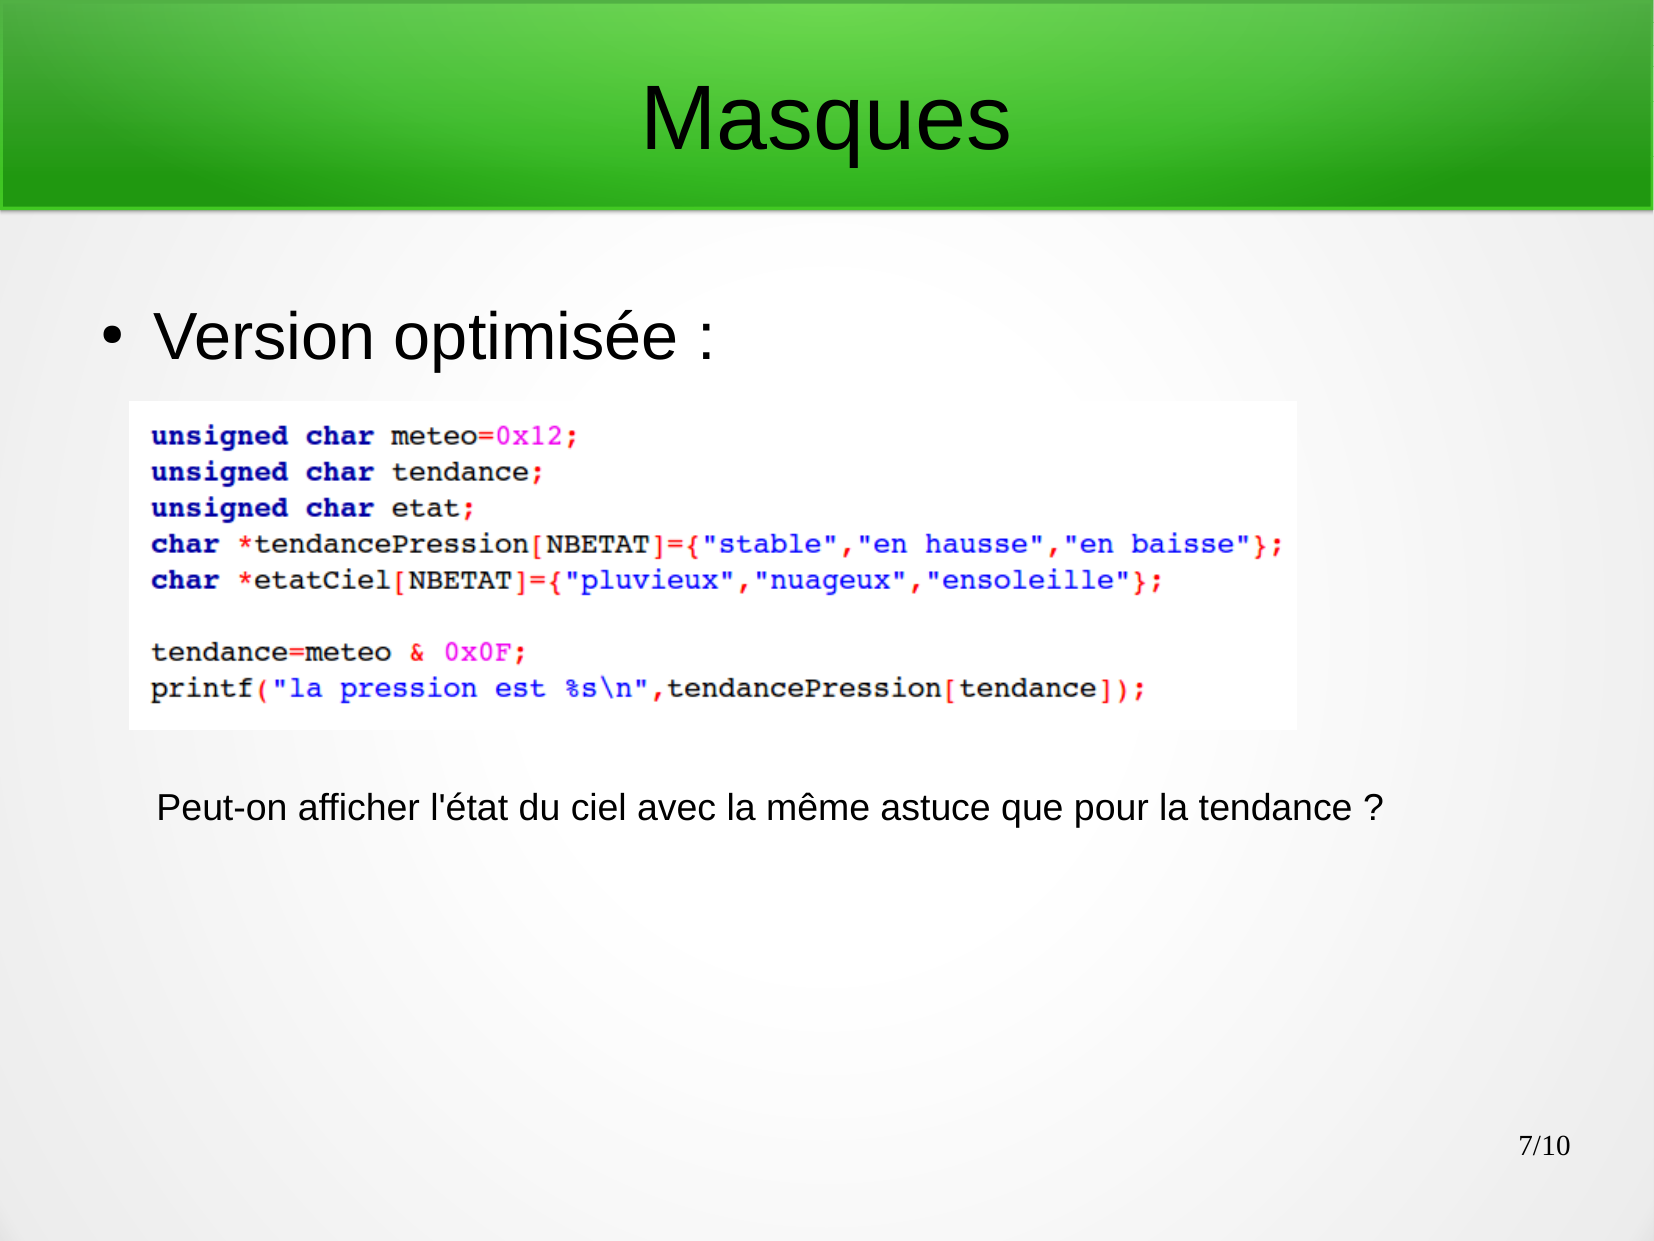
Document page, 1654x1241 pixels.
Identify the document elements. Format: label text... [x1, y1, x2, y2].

title Masques [82, 47, 1571, 189]
list Version optimisée : [82, 299, 1571, 1019]
text_box Peut-on afficher l'état du ciel avec la même astuce que pour la tendance ? [141, 779, 1477, 879]
picture [129, 401, 1297, 730]
